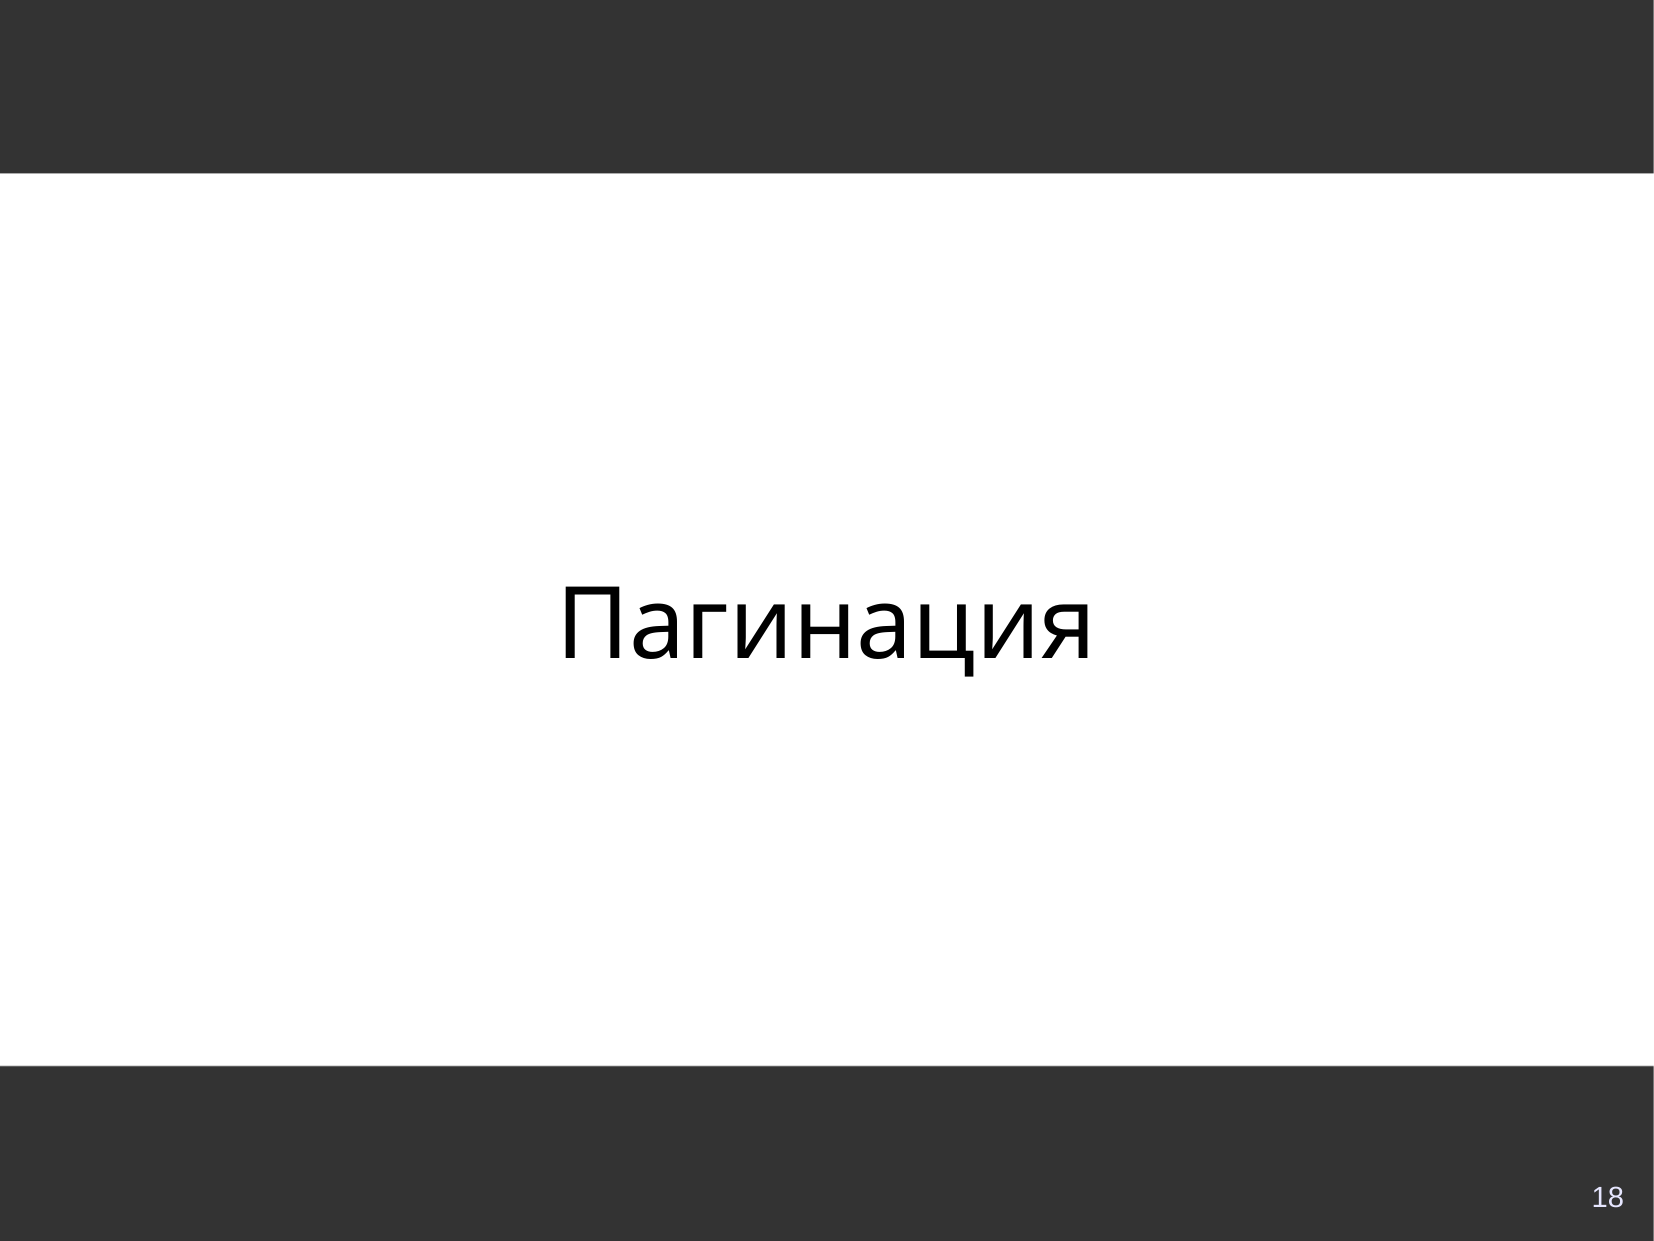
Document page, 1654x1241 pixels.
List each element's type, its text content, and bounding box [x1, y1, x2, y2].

picture [0, 0, 1654, 1241]
title Пагинация [29, 214, 1625, 1027]
